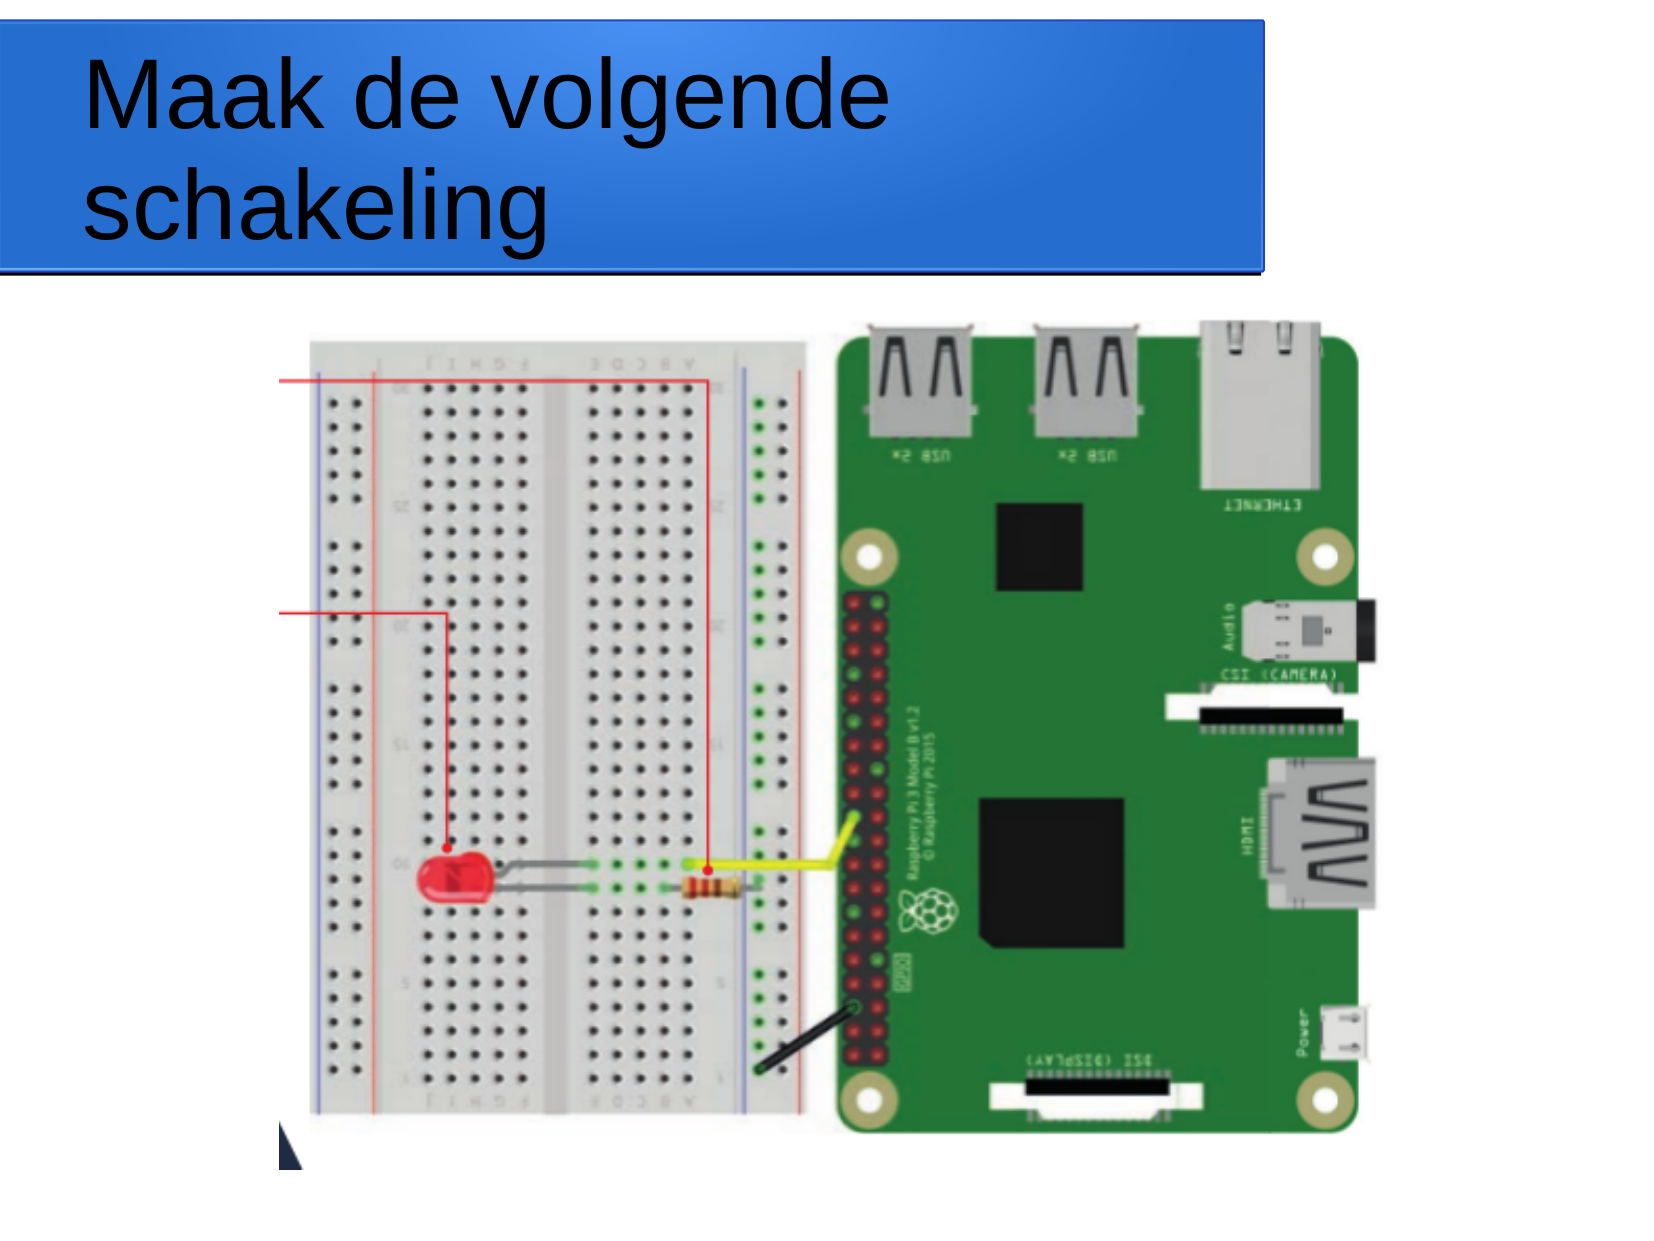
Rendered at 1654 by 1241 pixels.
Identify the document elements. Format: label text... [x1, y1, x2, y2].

picture [279, 306, 1453, 1170]
title Maak de volgende schakeling [82, 39, 1235, 261]
